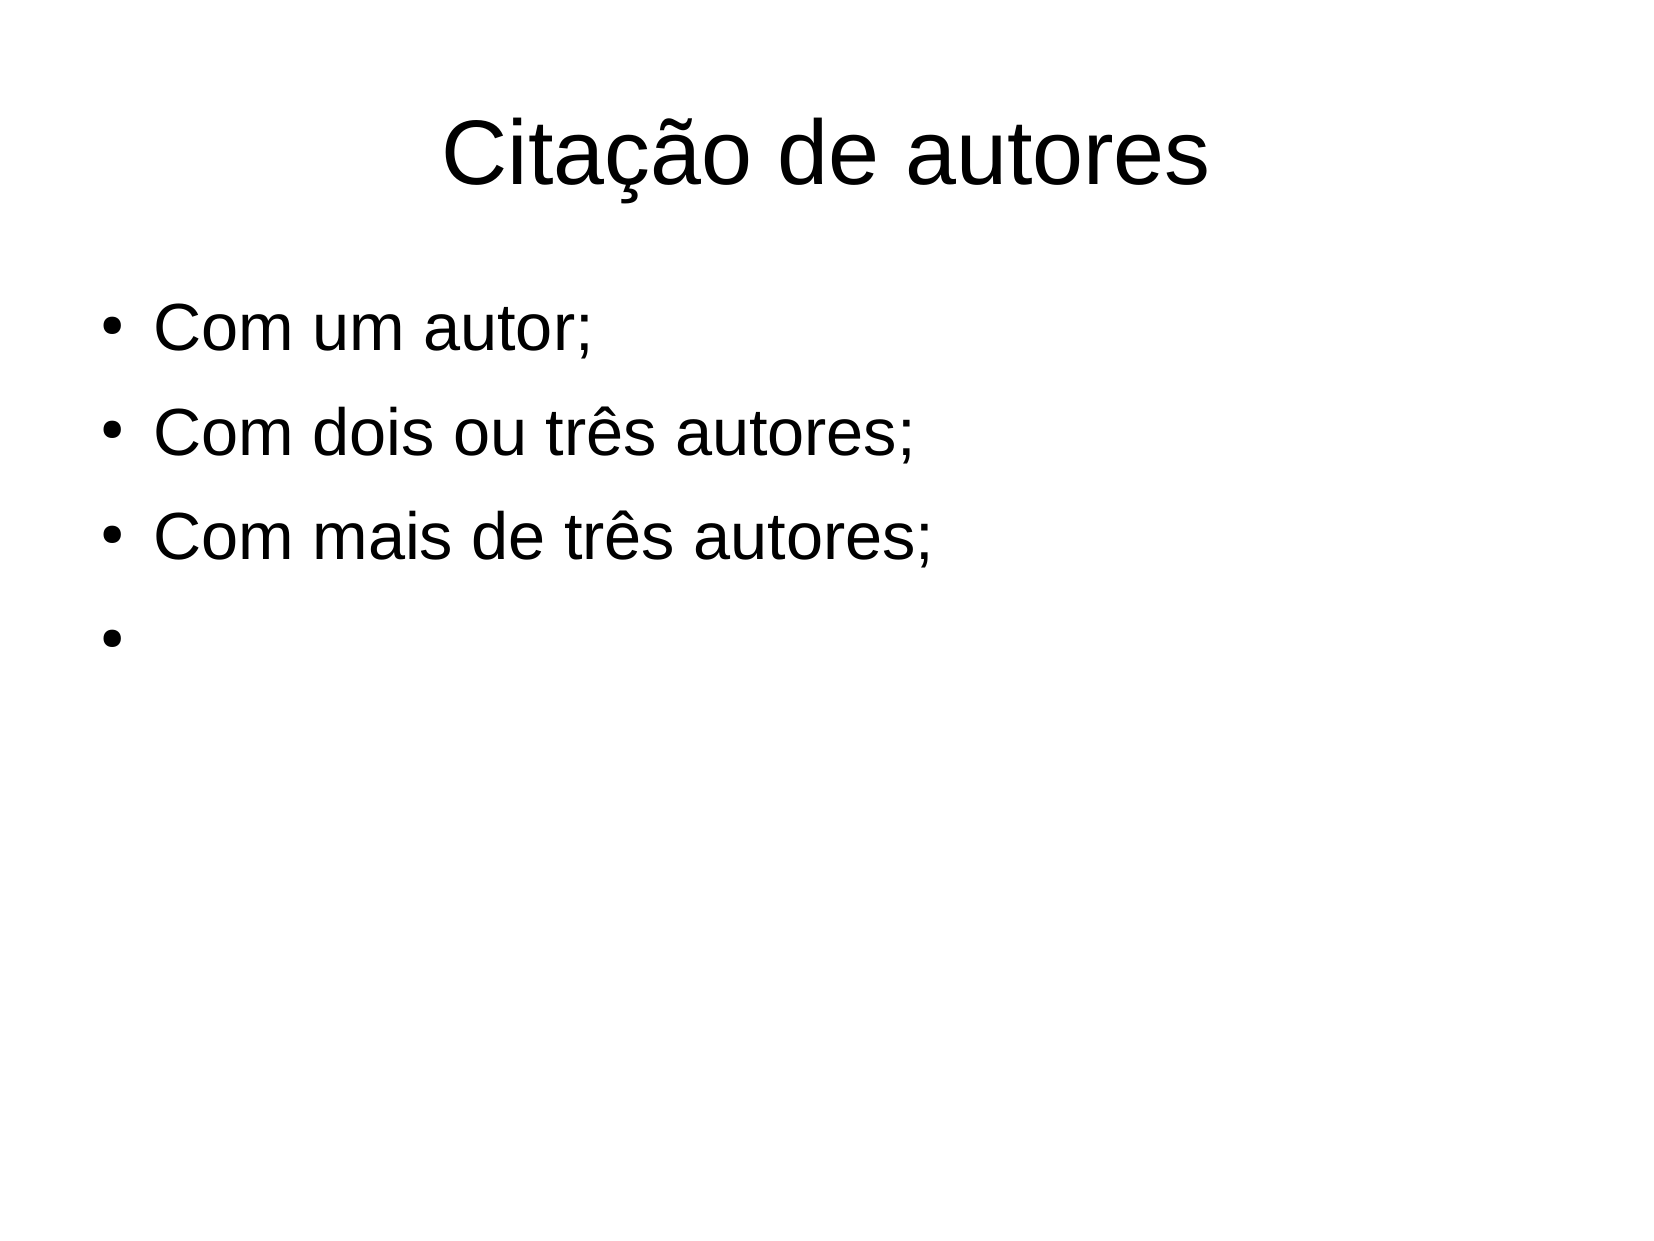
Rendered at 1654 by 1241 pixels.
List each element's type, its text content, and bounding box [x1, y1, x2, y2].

list Com um autor; Com dois ou três autores; Com mais de três autores; [82, 290, 1571, 1010]
title Citação de autores [82, 49, 1571, 257]
